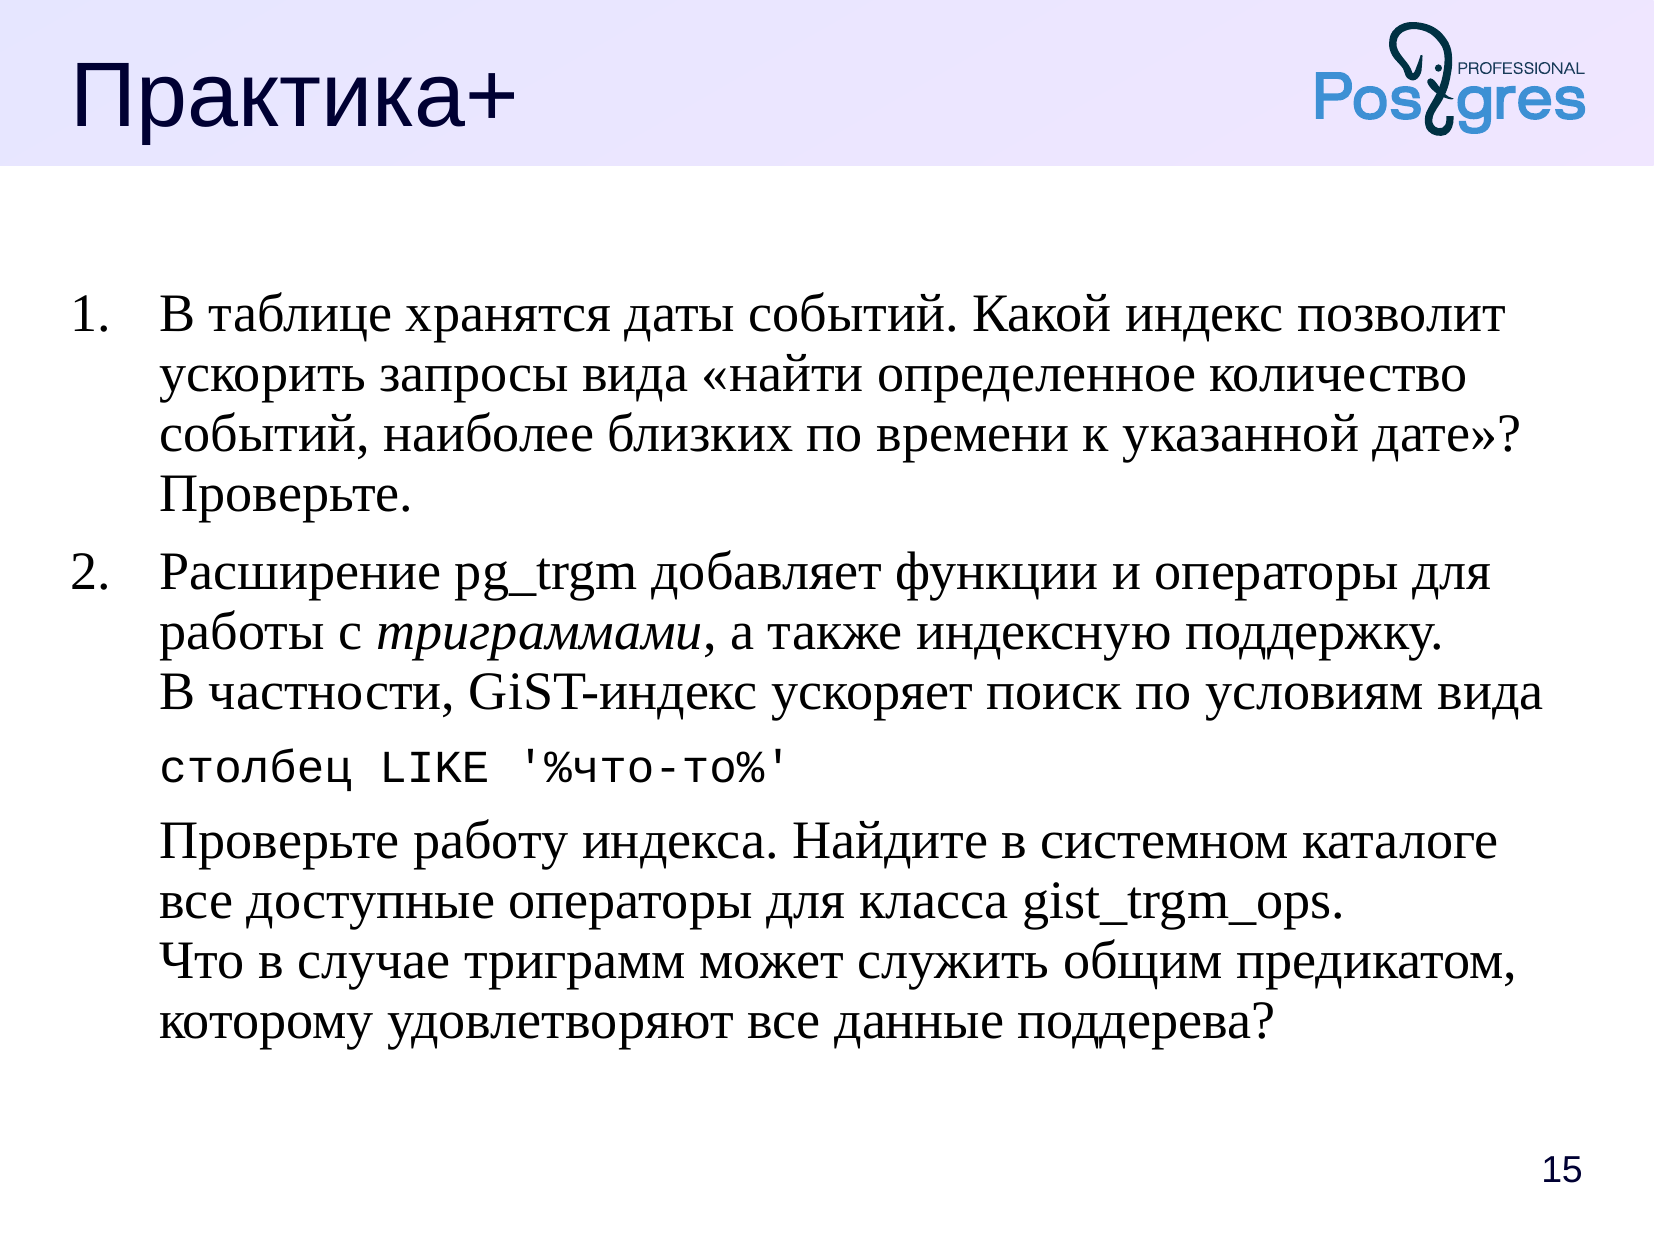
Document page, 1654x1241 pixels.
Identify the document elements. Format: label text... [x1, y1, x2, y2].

list В таблице хранятся даты событий. Какой индекс позволит ускорить запросы вида «найти определенное количество событий, наиболее близких по времени к указанной дате»? Проверьте. Расширение pg_trgm добавляет функции и операторы для работы с триграммами, а также индексную поддержку. В частности, GiST-индекс ускоряет поиск по условиям вида столбец LIKE '%что-то%' Проверьте работу индекса. Найдите в системном каталоге все доступные операторы для класса gist_trgm_ops. Что в случае триграмм может служить общим предикатом, которому удовлетворяют все данные поддерева? [70, 283, 1583, 1134]
title Практика+ [70, 43, 1241, 147]
